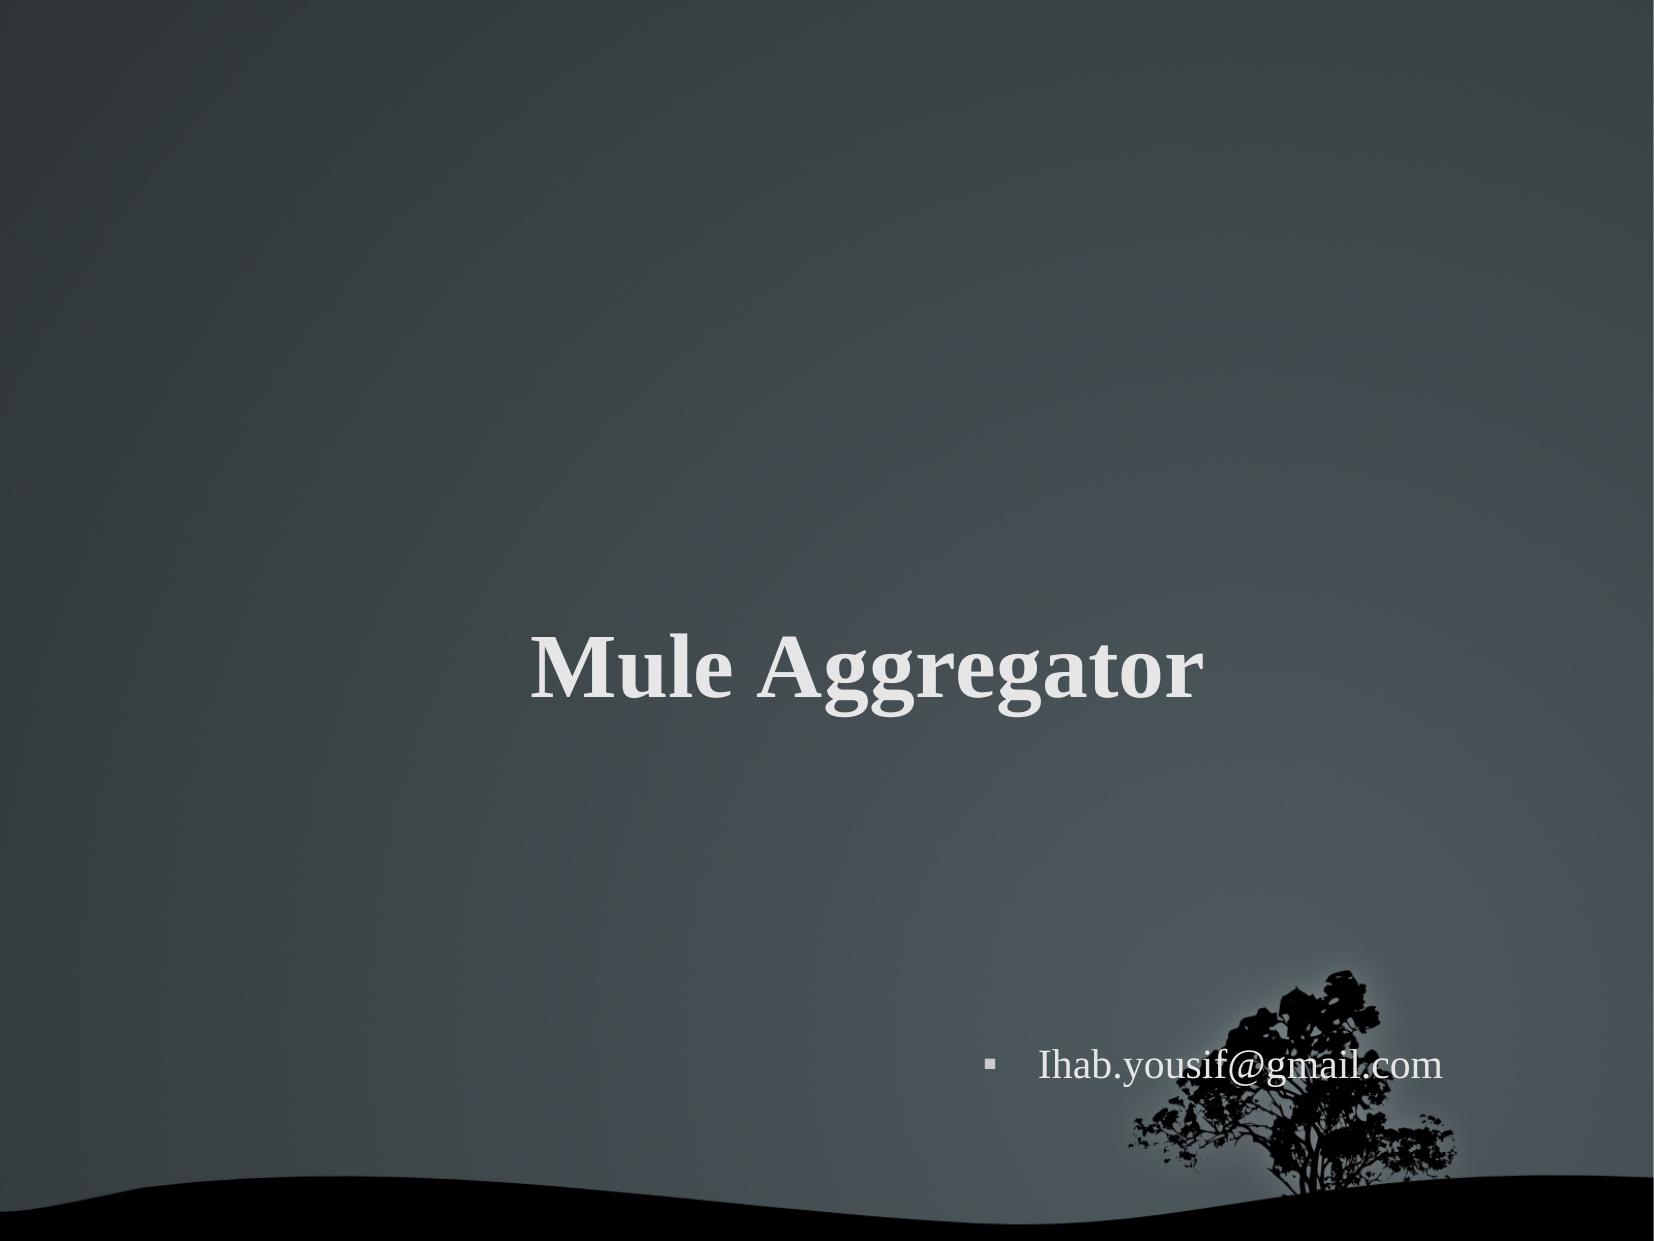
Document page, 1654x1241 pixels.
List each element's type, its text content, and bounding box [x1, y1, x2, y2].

picture [0, 0, 1654, 1241]
list Ihab.yousif@gmail.com [949, 1041, 1654, 1241]
title Mule Aggregator [124, 562, 1613, 770]
